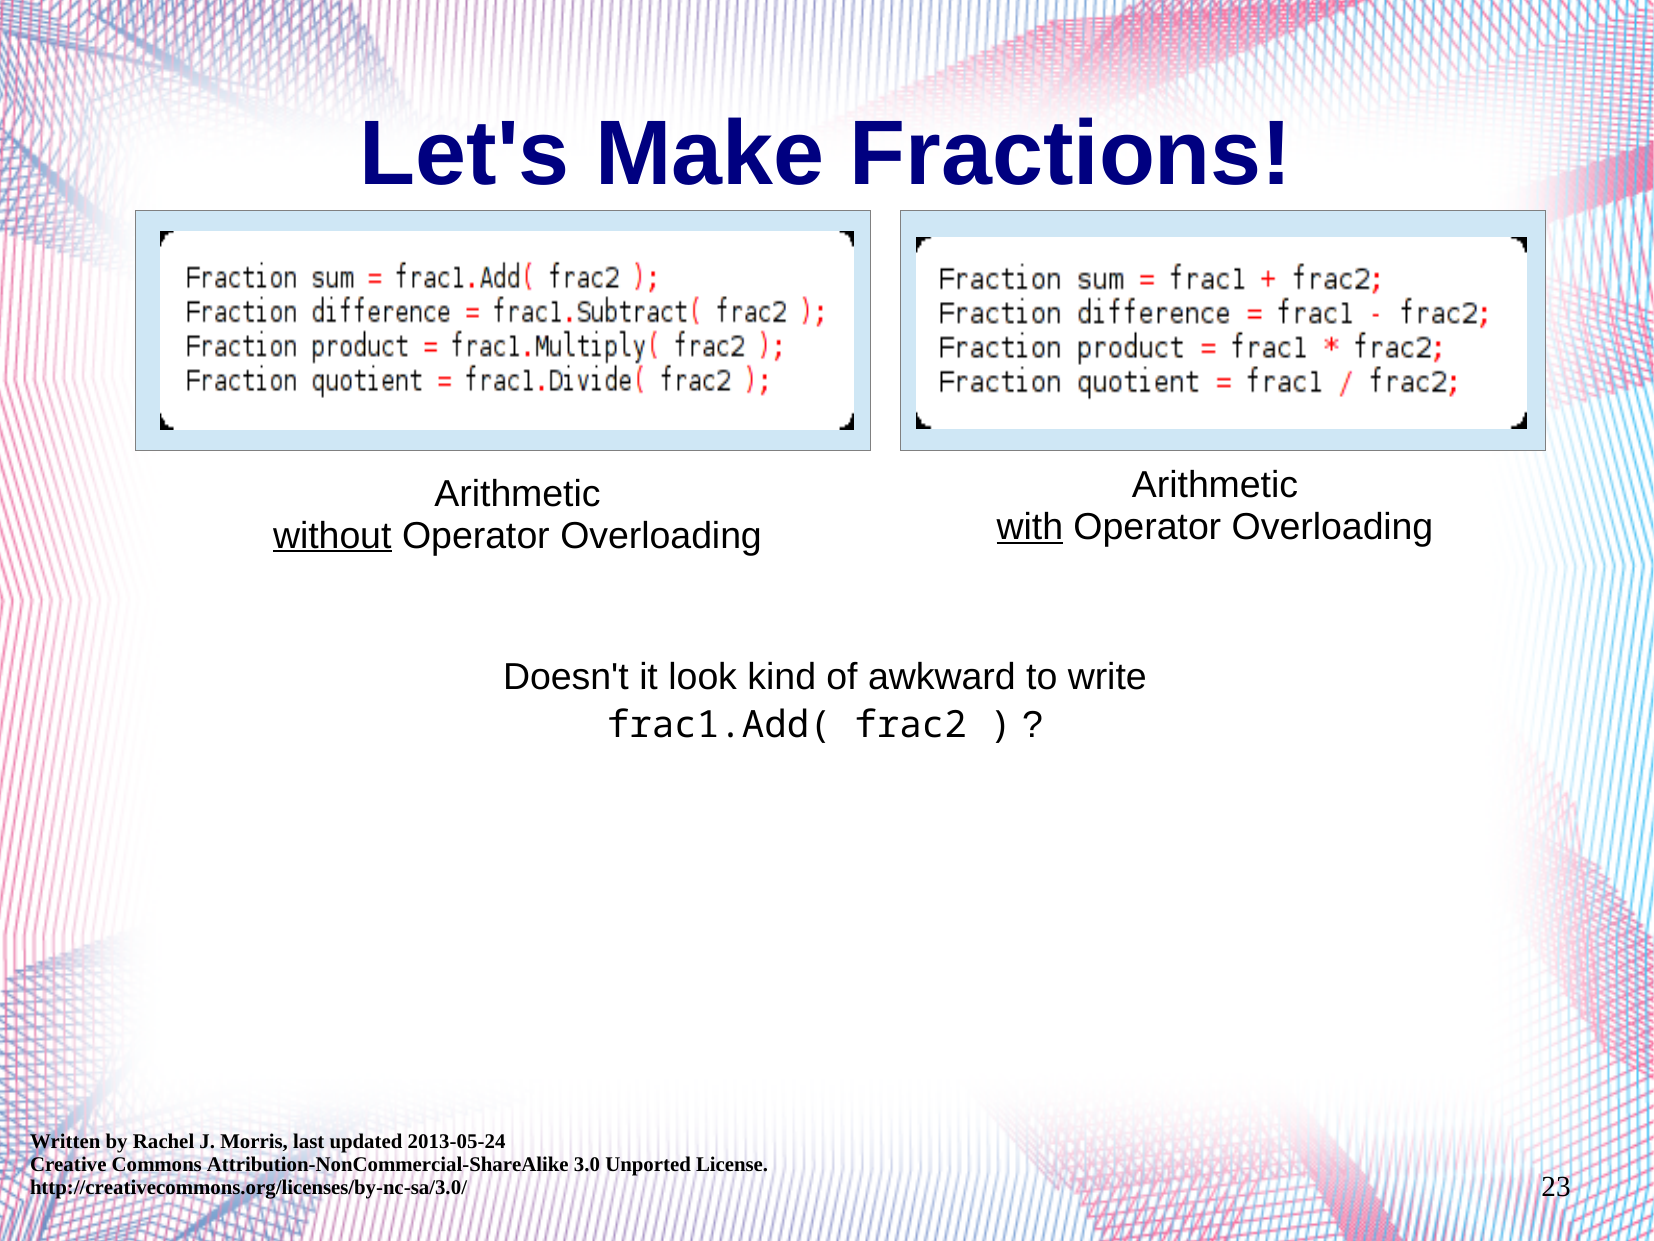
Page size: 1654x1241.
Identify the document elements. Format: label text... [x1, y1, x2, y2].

text_box Doesn't it look kind of awkward to write frac1.Add( frac2 ) ? [480, 647, 1171, 751]
text_box [900, 257, 1546, 451]
text_box [135, 257, 871, 451]
picture [0, 0, 1654, 1241]
text_box Arithmetic with Operator Overloading [960, 456, 1471, 556]
title Let's Make Fractions! [82, 49, 1571, 257]
text_box Arithmetic without Operator Overloading [240, 465, 796, 564]
